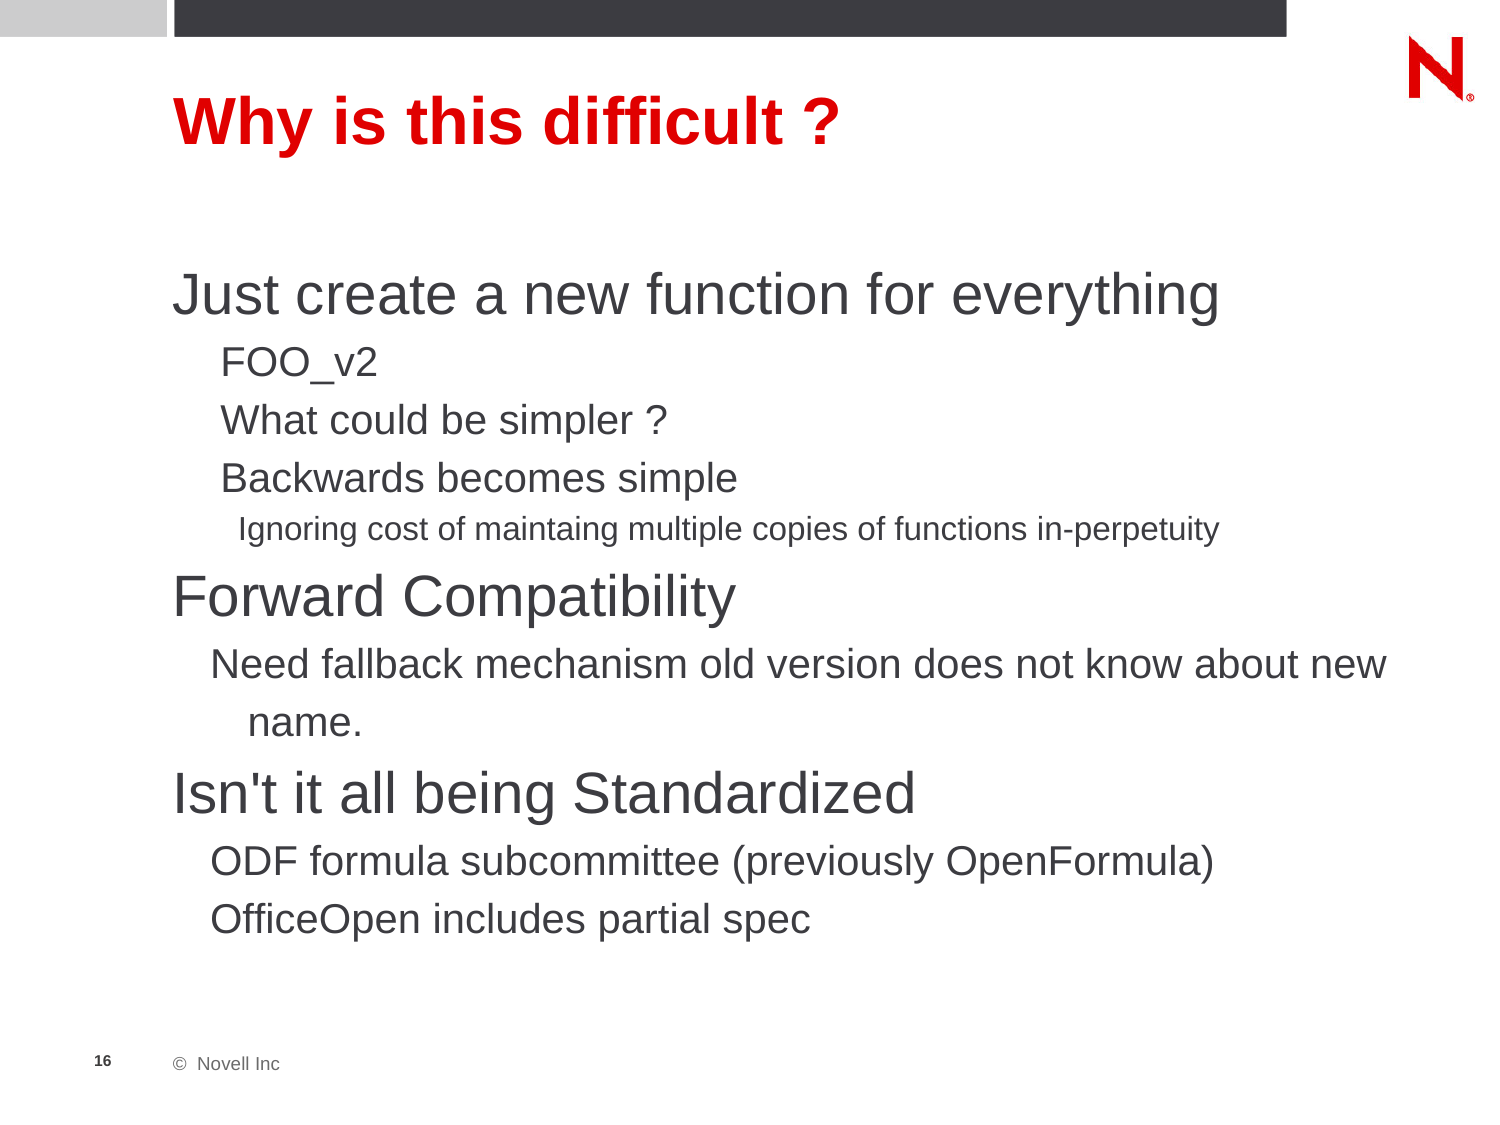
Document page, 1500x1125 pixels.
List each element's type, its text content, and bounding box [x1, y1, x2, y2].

list Just create a new function for everything FOO_v2 What could be simpler ? Backwards becomes simple Ignoring cost of maintaing multiple copies of functions in-perpetuity Forward Compatibility Need fallback mechanism old version does not know about new name. Isn't it all being Standardized ODF formula subcommittee (previously OpenFormula) OfficeOpen includes partial spec [172, 246, 1413, 977]
title Why is this difficult ? [173, 41, 1395, 205]
picture [1404, 32, 1477, 105]
